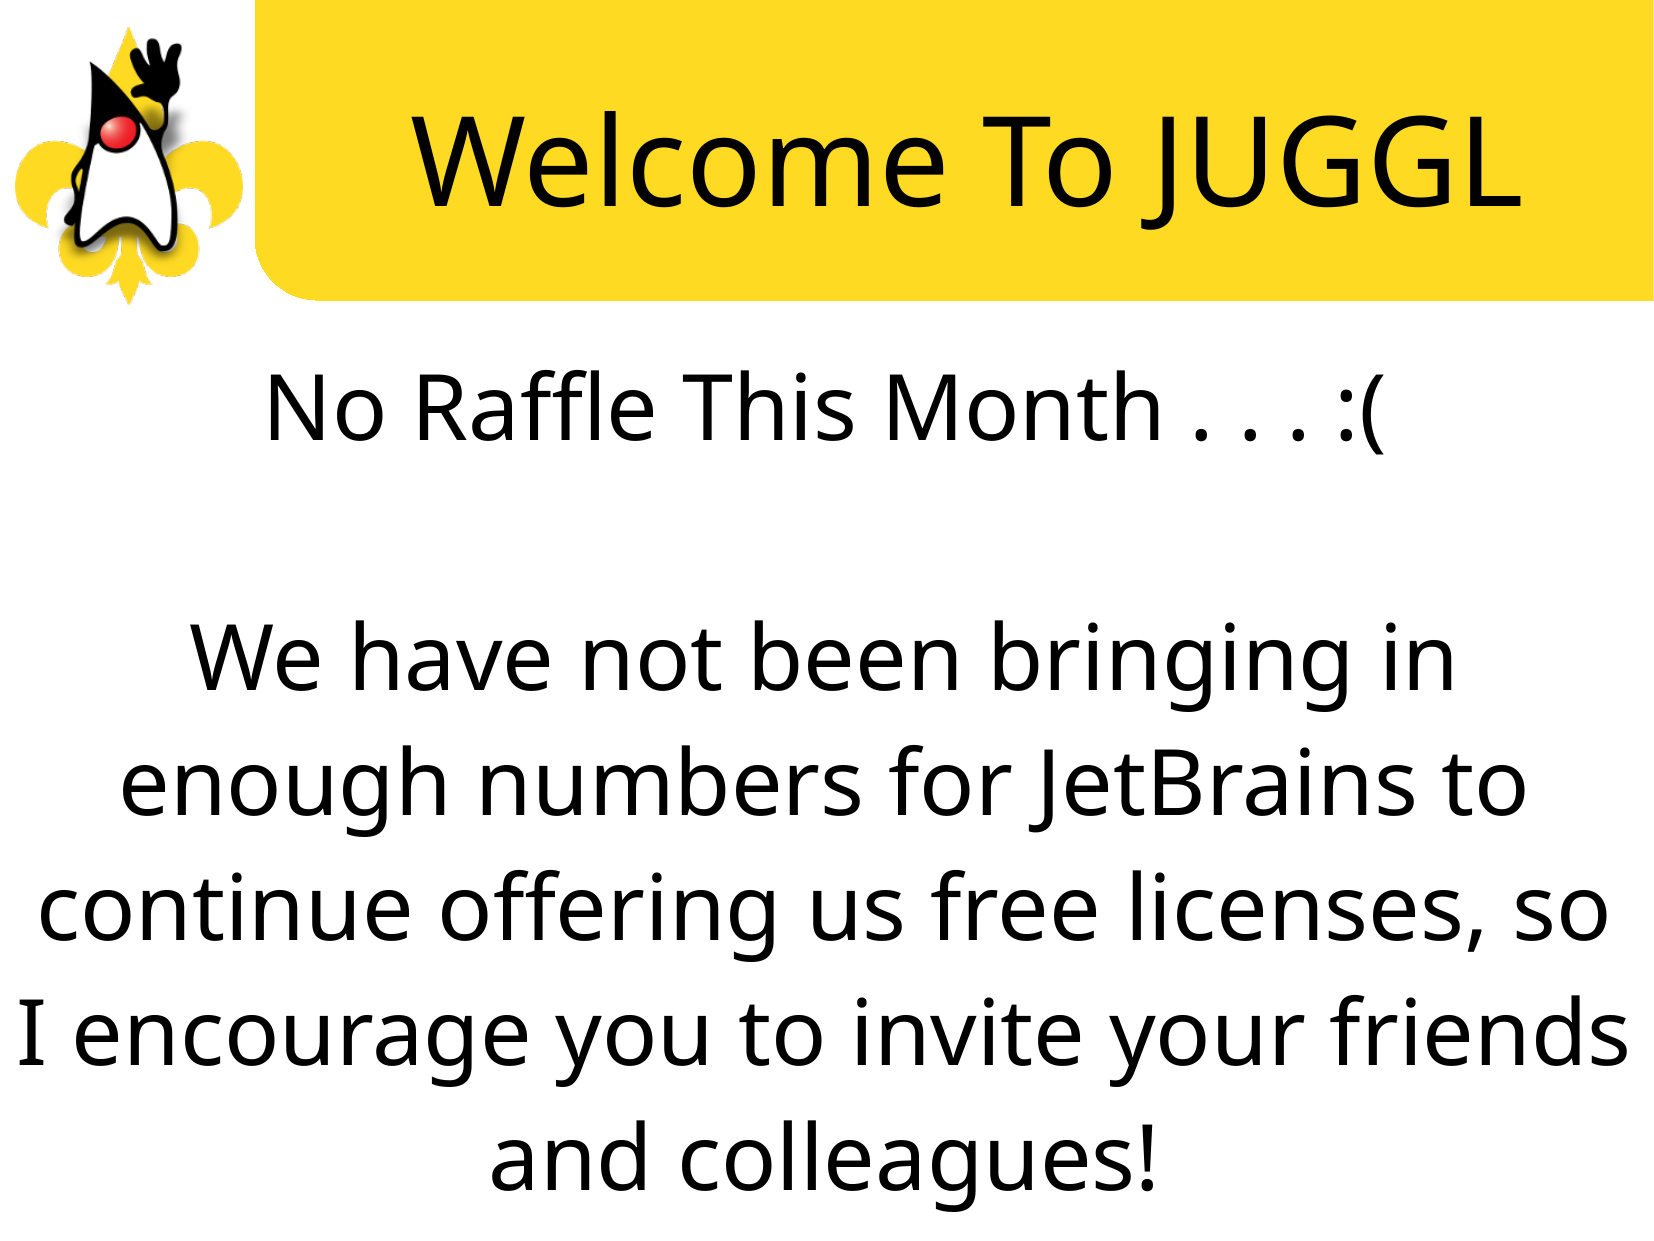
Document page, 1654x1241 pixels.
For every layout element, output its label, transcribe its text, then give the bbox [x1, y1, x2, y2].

subtitle No Raffle This Month . . . :( We have not been bringing in enough numbers for JetBrains to continue offering us free licenses, so I encourage you to invite your friends and colleagues! [15, 360, 1636, 1201]
title Welcome To JUGGL [300, 15, 1636, 301]
picture [15, 26, 243, 306]
